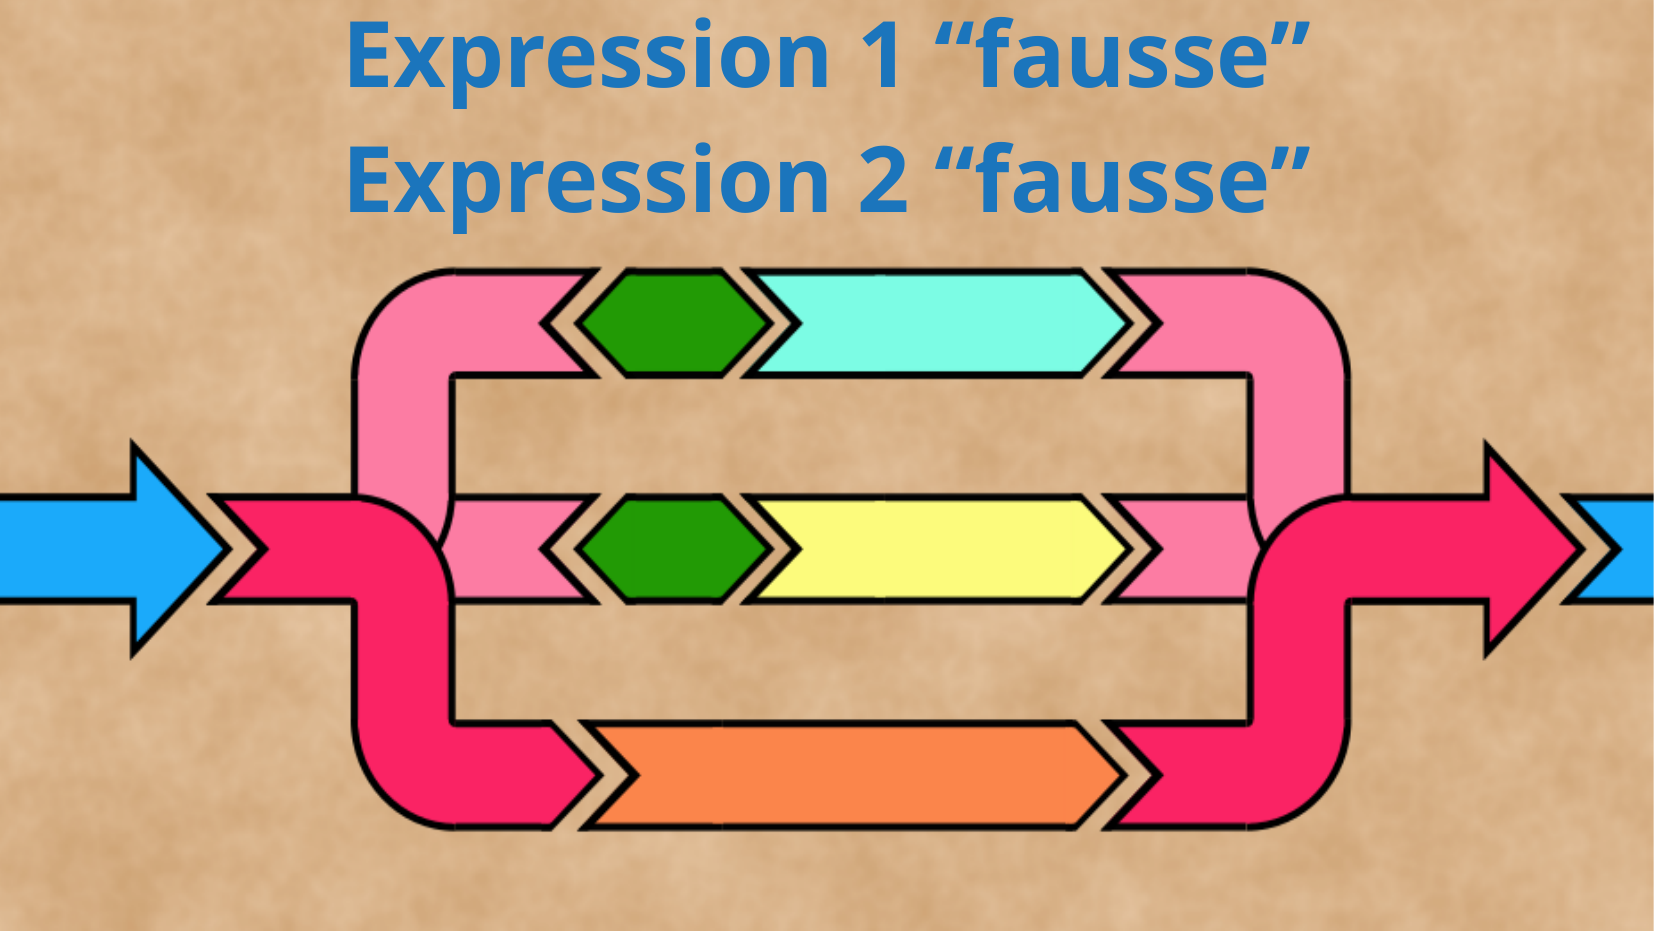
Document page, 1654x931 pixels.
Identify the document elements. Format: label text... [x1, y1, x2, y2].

picture [0, 0, 1654, 931]
title Expression 1 “fausse” Expression 2 “fausse” [82, 13, 1571, 216]
